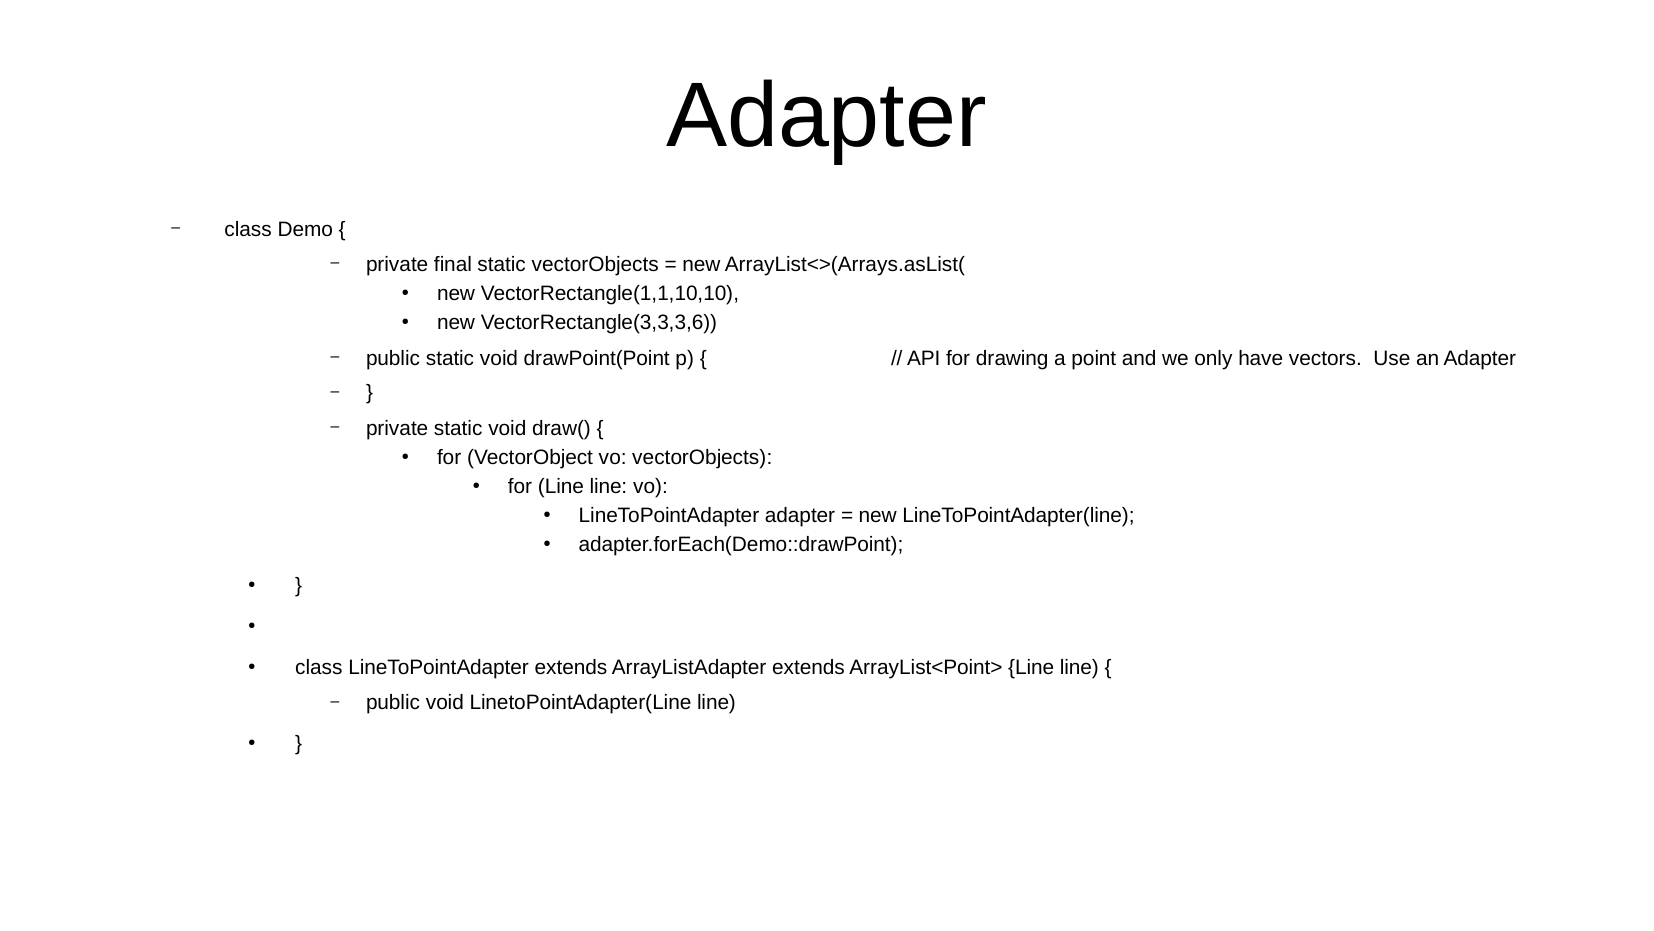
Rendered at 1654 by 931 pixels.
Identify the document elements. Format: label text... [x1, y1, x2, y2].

list class Demo { private final static vectorObjects = new ArrayList<>(Arrays.asList( new VectorRectangle(1,1,10,10), new VectorRectangle(3,3,3,6)) public static void drawPoint(Point p) { // API for drawing a point and we only have vectors. Use an Adapter } private static void draw() { for (VectorObject vo: vectorObjects): for (Line line: vo): LineToPointAdapter adapter = new LineToPointAdapter(line); adapter.forEach(Demo::drawPoint); } class LineToPointAdapter extends ArrayListAdapter extends ArrayList<Point> {Line line) { public void LinetoPointAdapter(Line line) } [82, 217, 1636, 931]
title Adapter [82, 37, 1571, 193]
